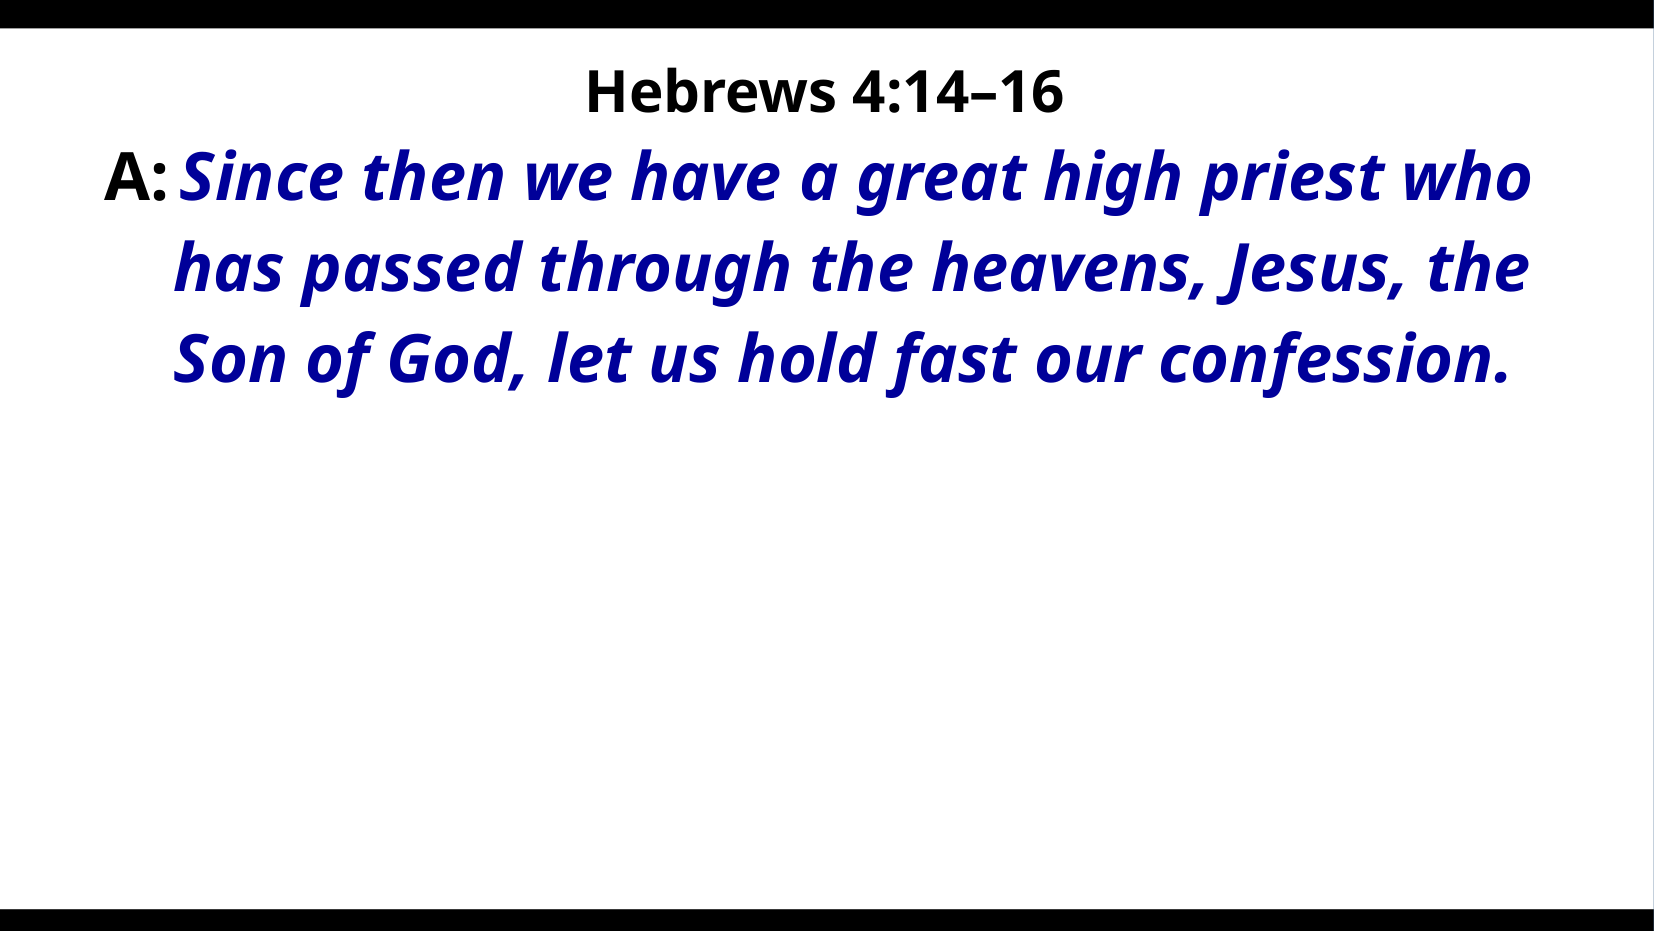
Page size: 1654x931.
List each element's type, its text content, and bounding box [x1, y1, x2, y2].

picture [0, 0, 1654, 931]
text_box Hebrews 4:14–16 A: Since then we have a great high priest who has passed through the heavens, Jesus, the Son of God, let us hold fast our confession. [90, 42, 1561, 402]
